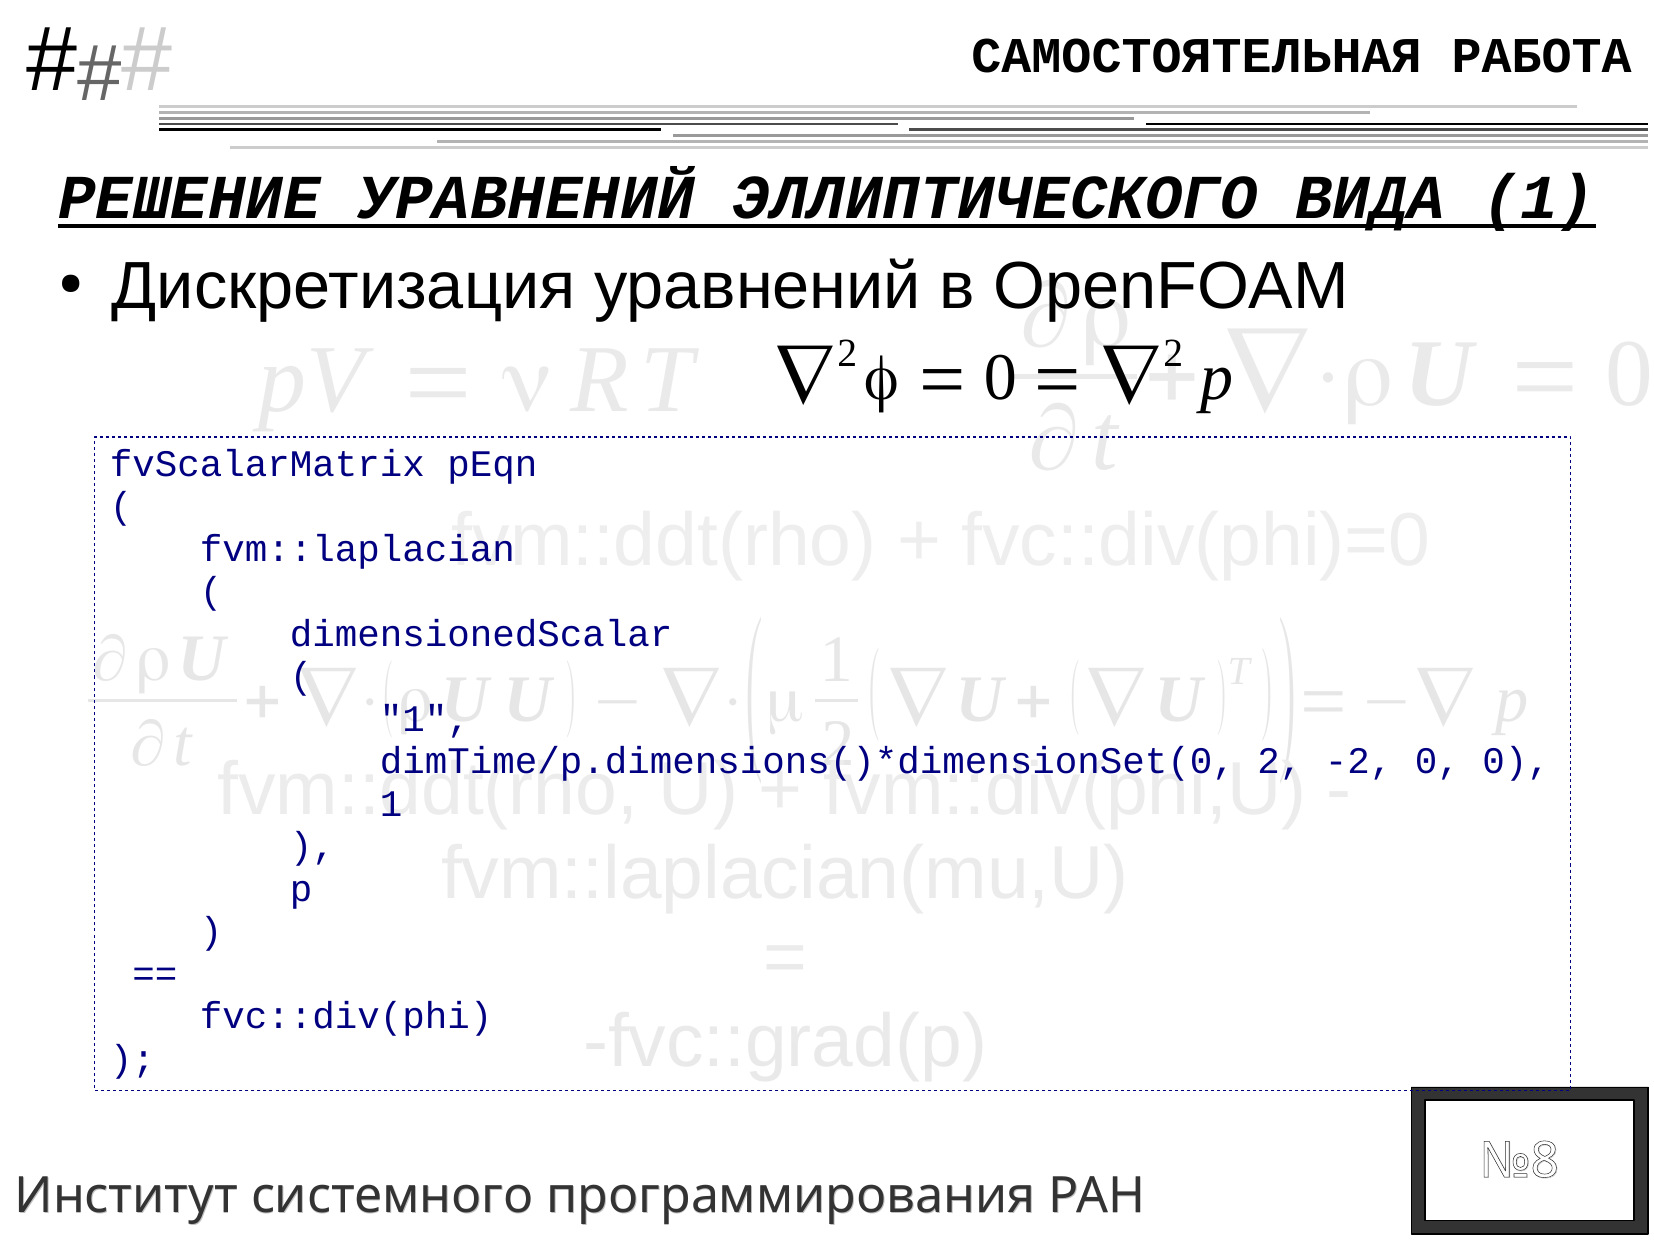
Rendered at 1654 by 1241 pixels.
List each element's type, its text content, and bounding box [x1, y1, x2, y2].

title РЕШЕНИЕ УРАВНЕНИЙ ЭЛЛИПТИЧЕСКОГО ВИДА (1) [0, 147, 1654, 257]
text_box Дискретизация уравнений в OpenFOAM [41, 248, 1595, 323]
chart [767, 330, 1239, 416]
text_box fvScalarMatrix pEqn ( fvm::laplacian ( dimensionedScalar ( "1", dimTime/p.dimensions()*dimensionSet(0, 2, -2, 0, 0), 1 ), p ) == fvc::div(phi) ); [94, 437, 1571, 1091]
